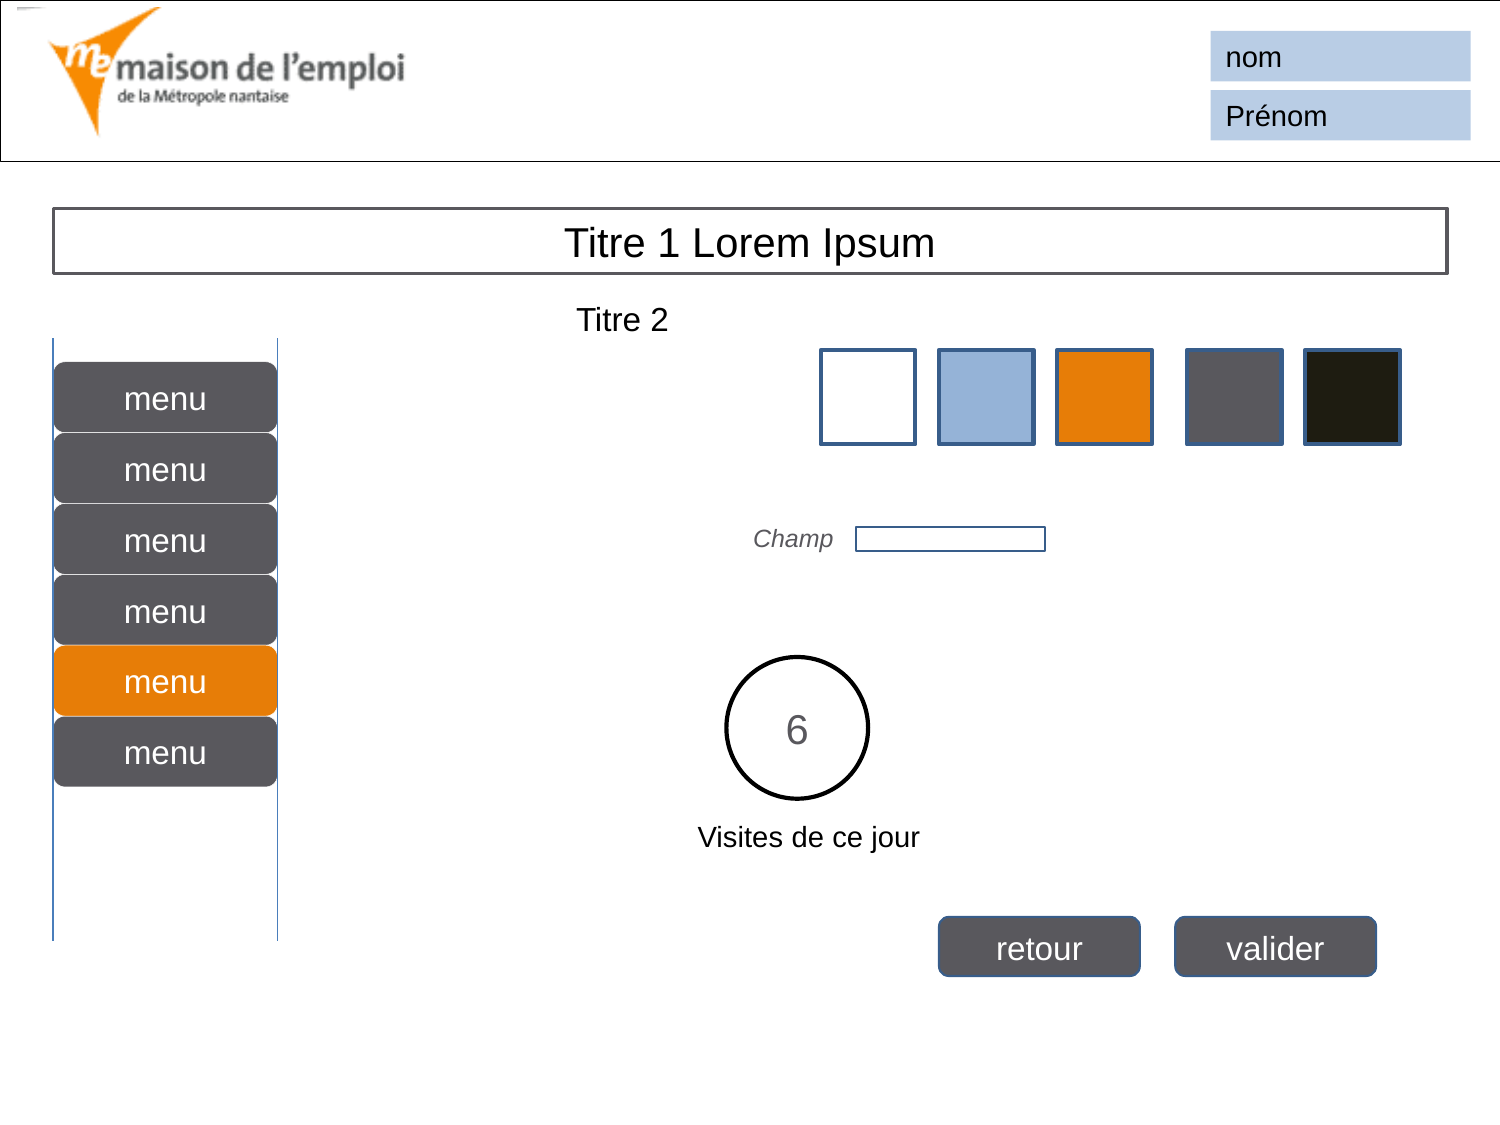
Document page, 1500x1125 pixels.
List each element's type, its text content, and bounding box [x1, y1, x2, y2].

text_box menu [54, 432, 277, 503]
text_box [821, 350, 915, 444]
text_box [856, 527, 1045, 551]
text_box Champ [738, 515, 869, 561]
text_box menu [54, 503, 277, 575]
text_box [0, 0, 1500, 161]
text_box menu [54, 361, 277, 433]
text_box Titre 1 Lorem Ipsum [53, 208, 1447, 274]
text_box [939, 350, 1033, 444]
text_box menu [54, 574, 277, 645]
text_box menu [54, 645, 277, 717]
text_box retour [938, 916, 1140, 977]
text_box menu [54, 716, 277, 787]
text_box [1305, 350, 1400, 444]
text_box Visites de ce jour [643, 810, 975, 862]
text_box [1057, 350, 1152, 444]
text_box nom [1210, 30, 1471, 82]
text_box 6 [726, 656, 869, 799]
picture [17, 7, 437, 144]
text_box Titre 2 [561, 290, 987, 347]
text_box valider [1175, 916, 1377, 977]
text_box Prénom [1210, 90, 1471, 141]
text_box [1187, 350, 1282, 444]
